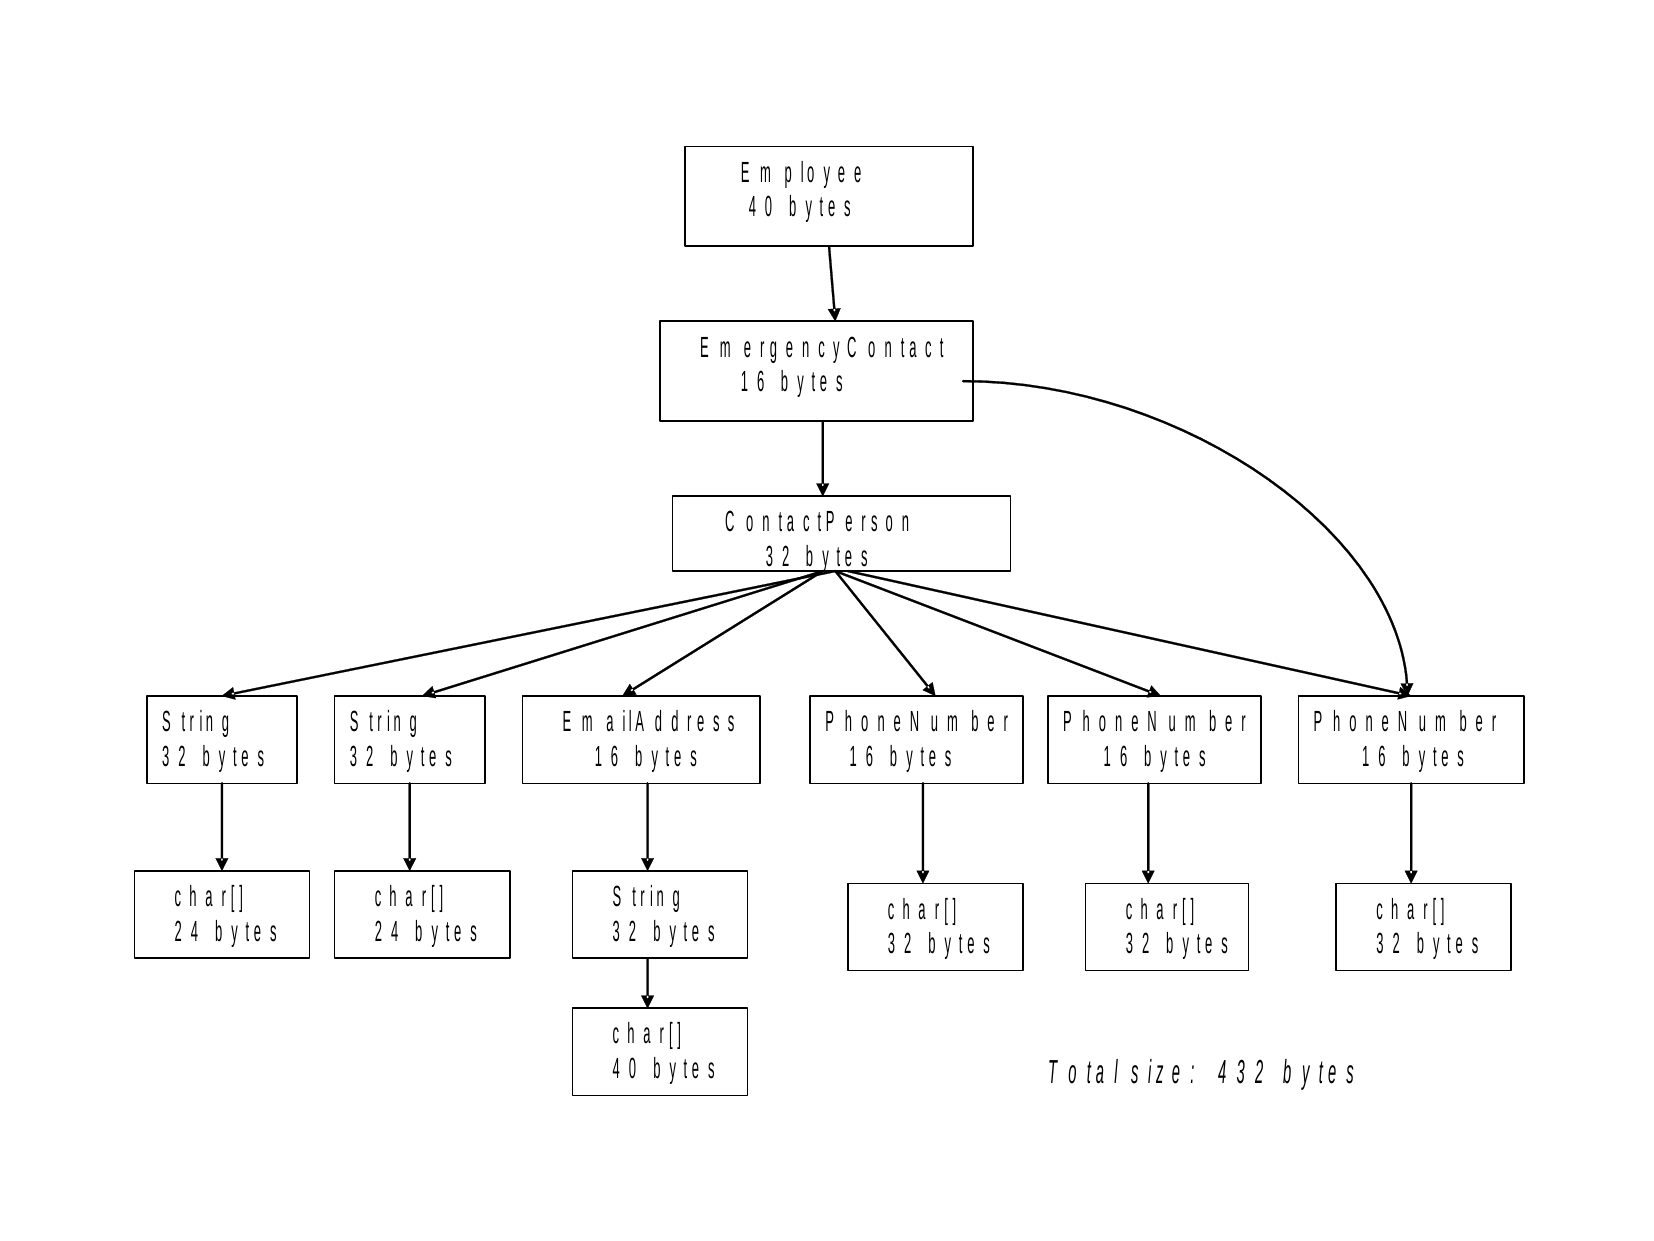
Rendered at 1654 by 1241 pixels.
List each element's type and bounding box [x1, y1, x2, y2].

picture [133, 145, 1527, 1101]
